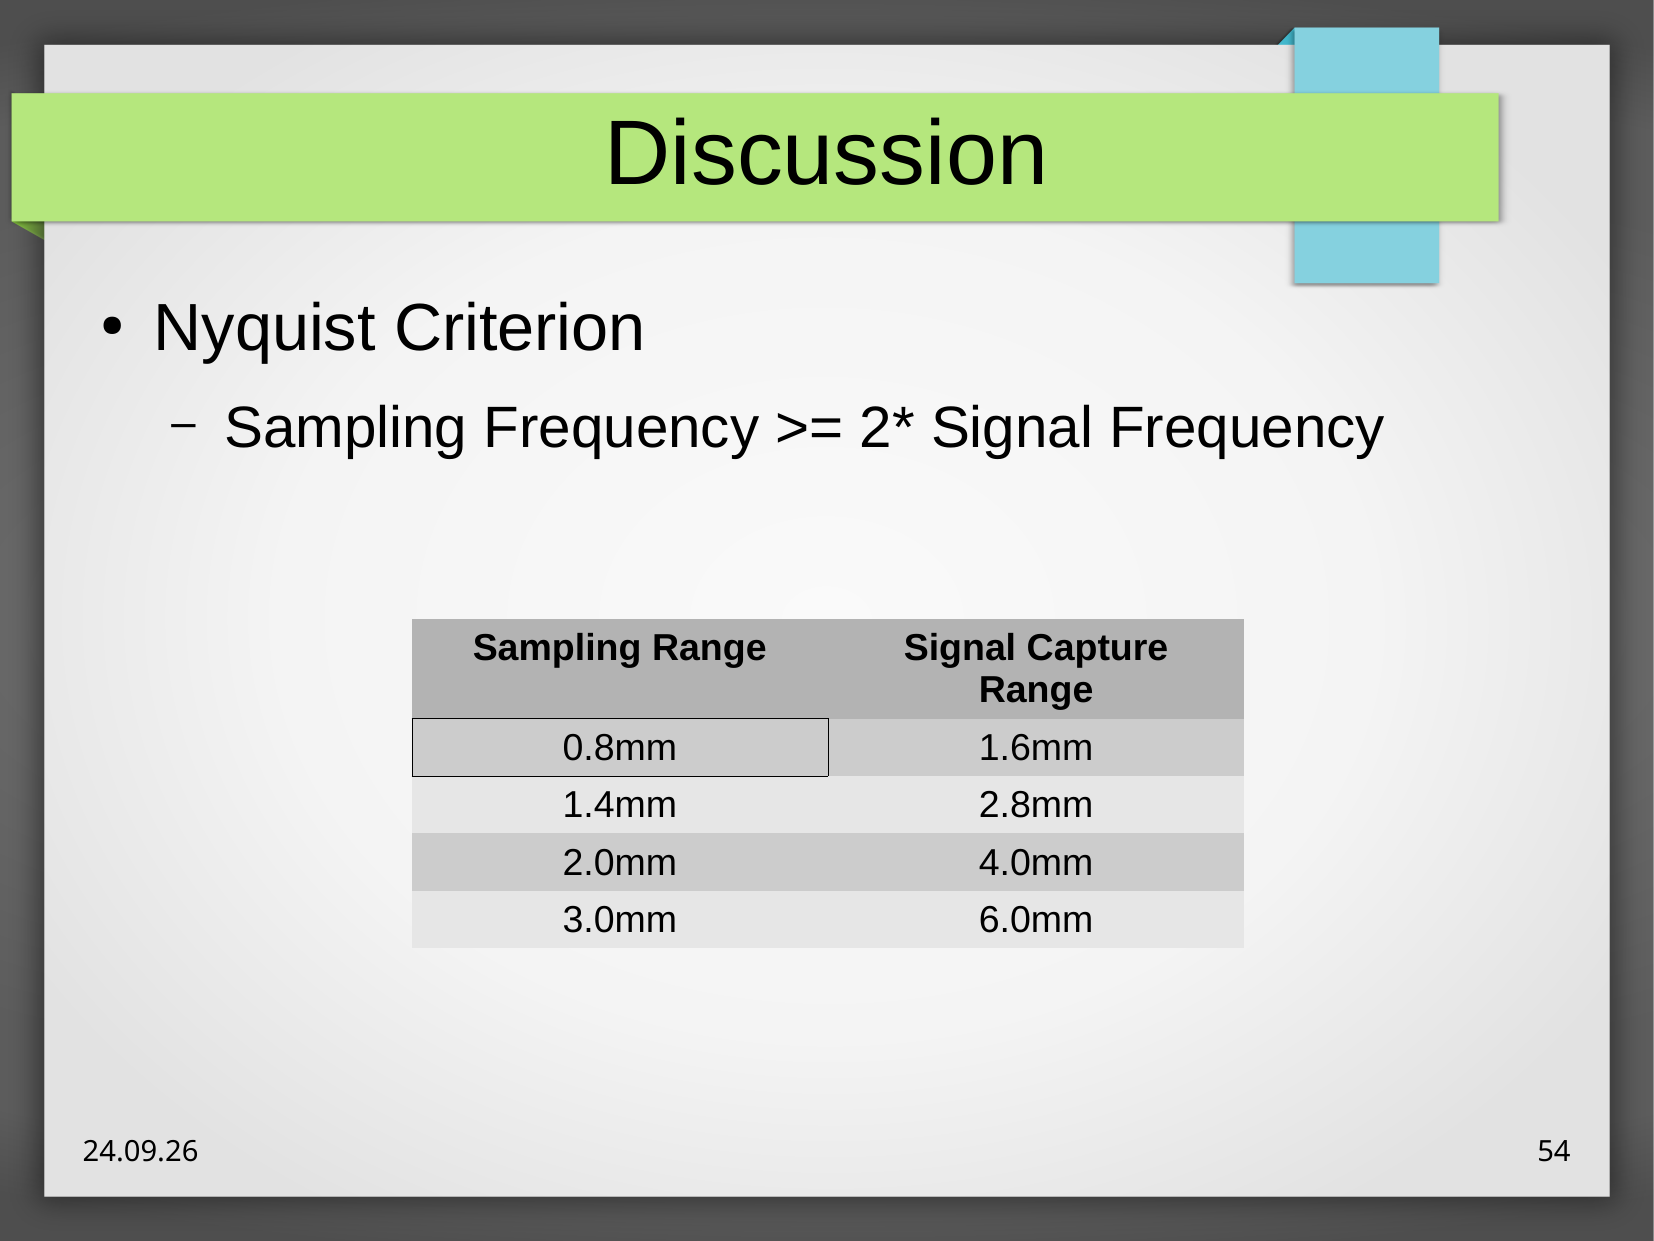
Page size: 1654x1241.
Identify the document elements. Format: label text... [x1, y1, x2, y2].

table_cell 6.0mm [828, 891, 1244, 948]
table_cell 1.6mm [829, 719, 1244, 776]
picture [0, 0, 1654, 1241]
table_cell 2.8mm [828, 776, 1244, 833]
table_cell 3.0mm [412, 891, 828, 948]
table_header Signal Capture Range [828, 619, 1244, 719]
title Discussion [82, 49, 1571, 257]
table_cell 1.4mm [412, 777, 828, 833]
table_header Sampling Range [412, 619, 828, 718]
table_cell 2.0mm [412, 833, 828, 891]
table_cell 4.0mm [828, 833, 1244, 891]
list Nyquist Criterion Sampling Frequency >= 2* Signal Frequency [82, 290, 1571, 1010]
table_cell 0.8mm [413, 719, 828, 776]
